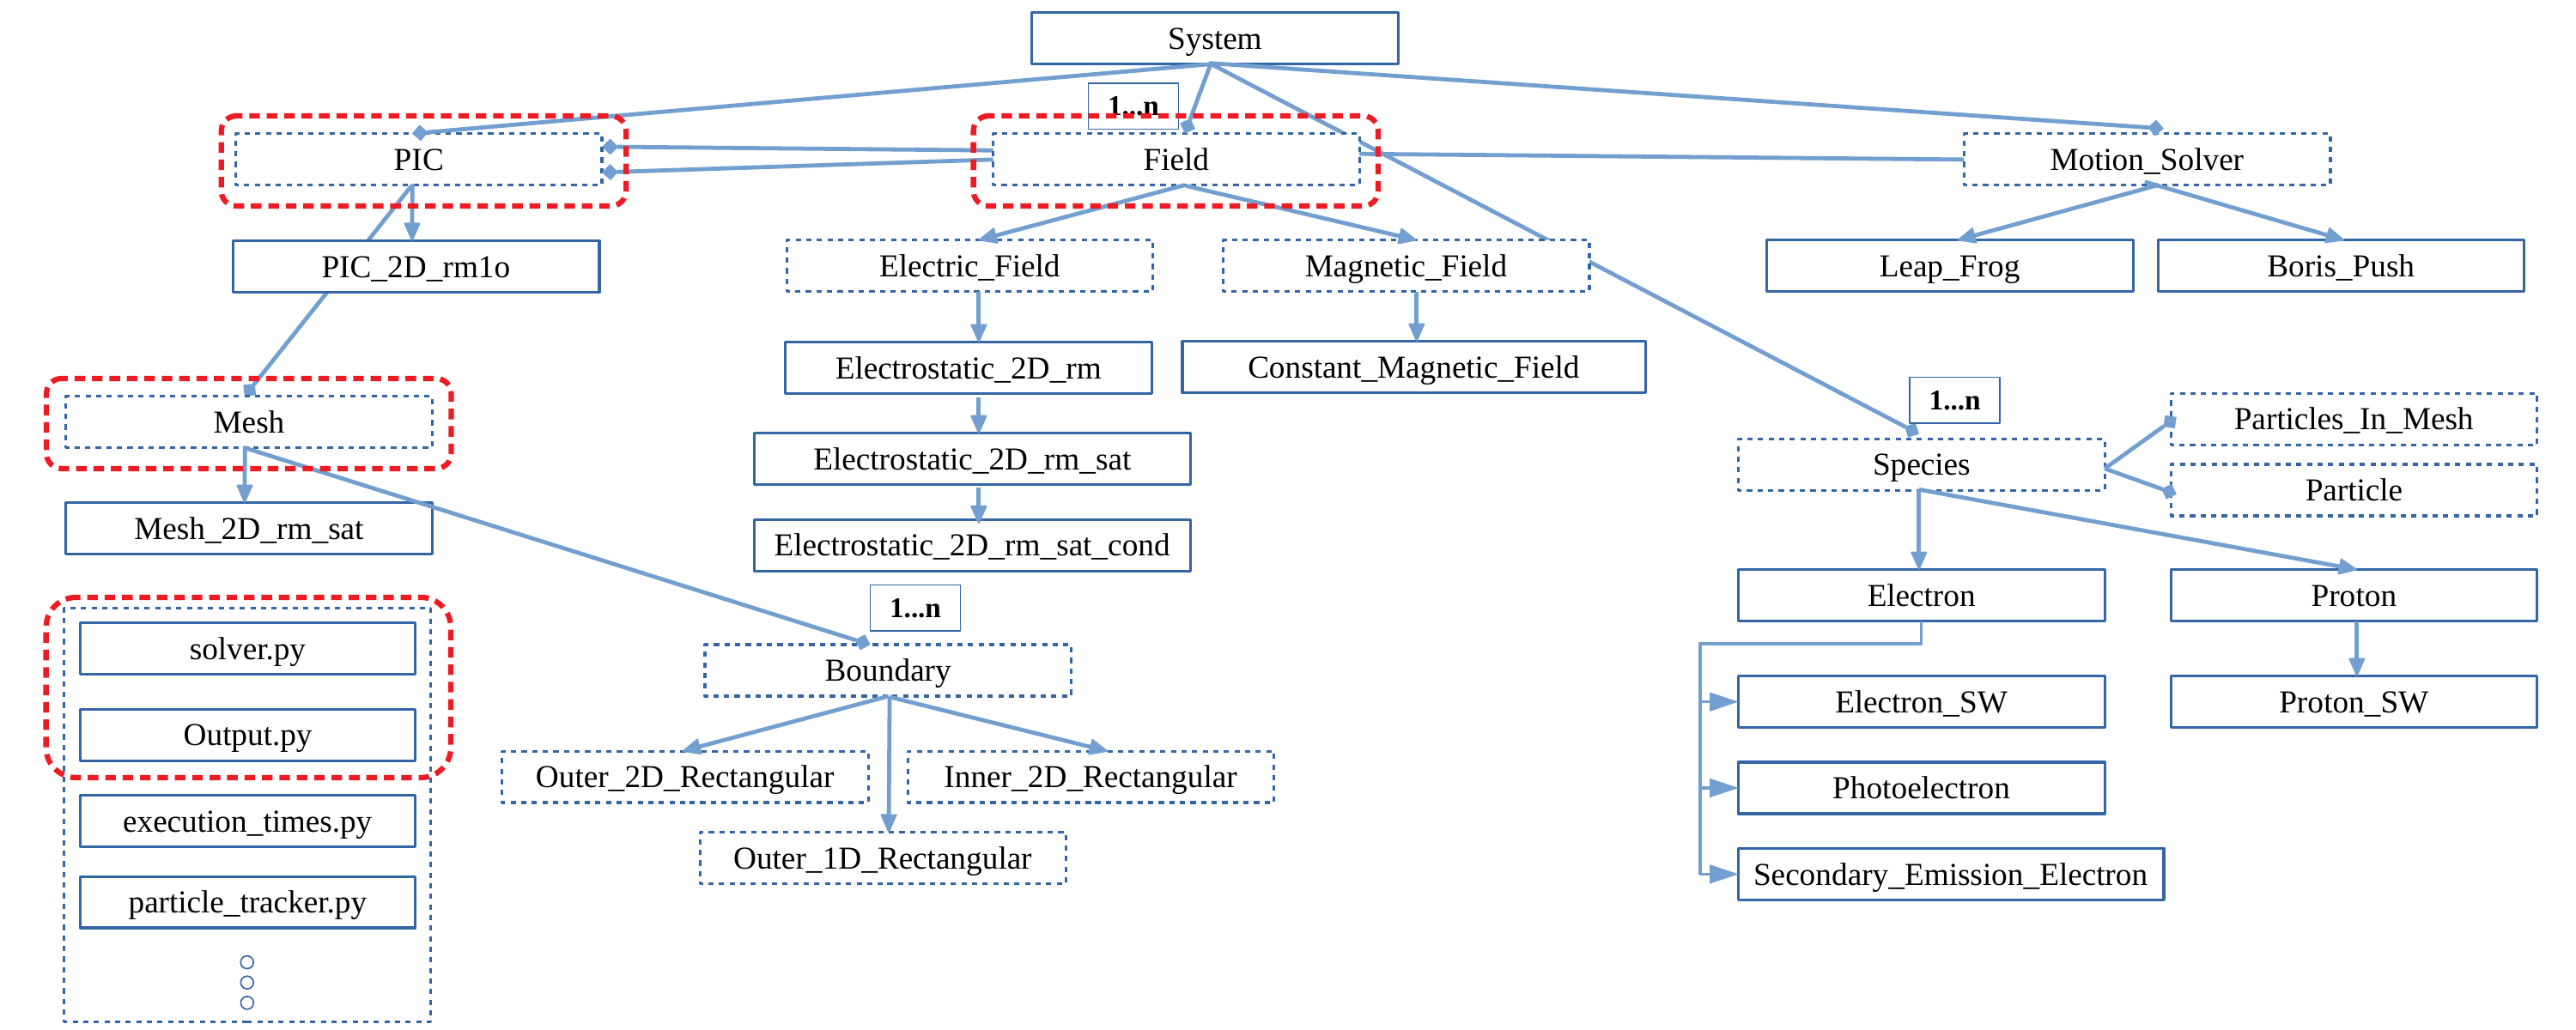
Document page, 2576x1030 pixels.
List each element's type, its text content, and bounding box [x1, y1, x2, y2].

text_box particle_tracker.py [80, 876, 416, 929]
text_box Electrostatic_2D_rm [785, 342, 1152, 394]
text_box System [1031, 12, 1399, 64]
text_box Constant_Magnetic_Field [1182, 341, 1646, 393]
text_box Particle [2171, 464, 2537, 516]
text_box Electrostatic_2D_rm_sat_cond [754, 519, 1191, 572]
text_box PIC_2D_rm1o [233, 240, 599, 293]
text_box Species [1738, 439, 2105, 491]
text_box Photoelectron [1738, 762, 2105, 814]
text_box Electric_Field [787, 239, 1153, 292]
text_box Leap_Frog [1766, 239, 2134, 292]
text_box Outer_1D_Rectangular [700, 832, 1066, 884]
text_box Electrostatic_2D_rm_sat [754, 433, 1191, 485]
text_box Magnetic_Field [1223, 239, 1589, 292]
text_box 1...n [1088, 82, 1179, 130]
text_box Field [993, 133, 1360, 185]
text_box Mesh_2D_rm_sat [65, 502, 433, 554]
text_box execution_times.py [80, 795, 416, 847]
text_box Mesh [65, 396, 433, 448]
text_box Secondary_Emission_Electron [1738, 848, 2164, 900]
text_box Proton_SW [2171, 676, 2537, 728]
text_box Proton [2171, 569, 2537, 621]
text_box Boris_Push [2158, 239, 2524, 292]
text_box Motion_Solver [1964, 133, 2330, 185]
text_box Outer_2D_Rectangular [501, 751, 869, 803]
text_box Output.py [80, 709, 416, 761]
text_box Boundary [704, 645, 1072, 697]
text_box Electron [1738, 569, 2105, 621]
text_box [64, 608, 431, 1022]
text_box Electron_SW [1738, 676, 2105, 728]
text_box Particles_In_Mesh [2171, 393, 2537, 445]
text_box PIC [235, 133, 603, 185]
text_box Inner_2D_Rectangular [908, 751, 1274, 803]
text_box solver.py [80, 622, 416, 675]
text_box 1...n [870, 585, 961, 632]
text_box 1...n [1910, 377, 2001, 423]
